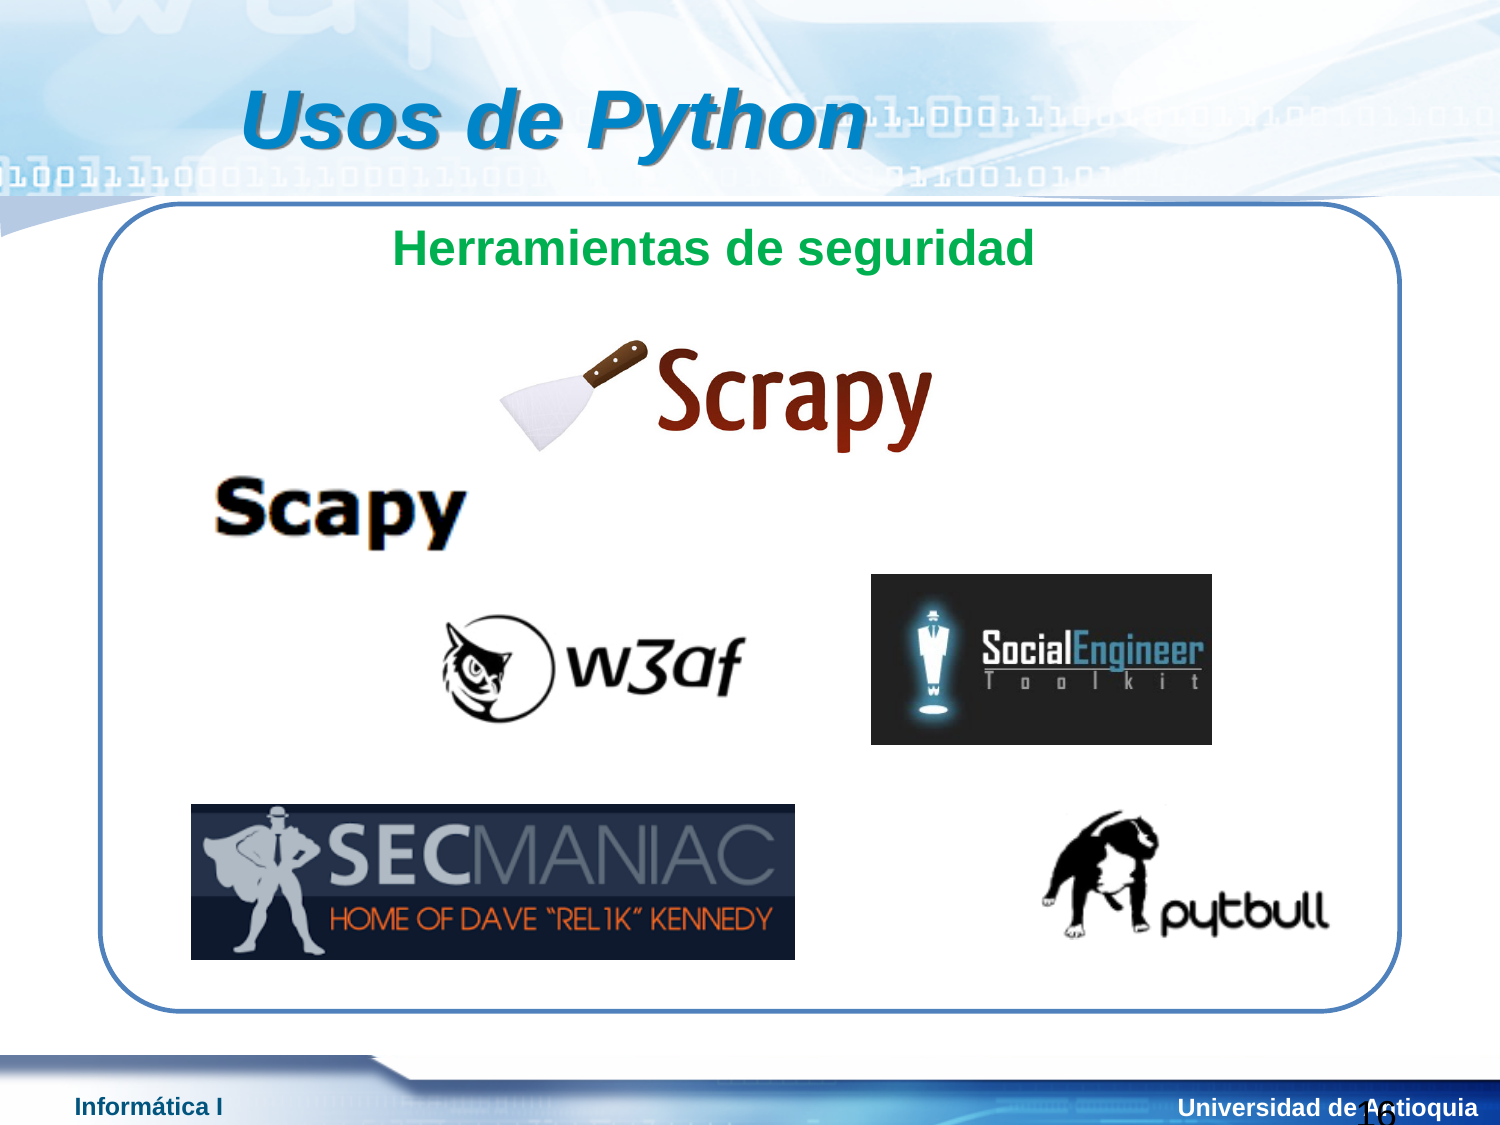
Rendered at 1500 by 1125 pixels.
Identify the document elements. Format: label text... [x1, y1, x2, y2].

picture [1041, 804, 1332, 940]
slide_number <número> [1340, 1082, 1500, 1125]
title Usos de Python [224, 57, 1438, 150]
picture [201, 330, 940, 582]
picture [0, 1055, 1500, 1125]
picture [191, 804, 795, 960]
picture [440, 613, 753, 726]
picture [1332, 1105, 1337, 1114]
text_box Herramientas de seguridad [289, 208, 1140, 283]
picture [871, 574, 1212, 745]
picture [0, 0, 1500, 196]
